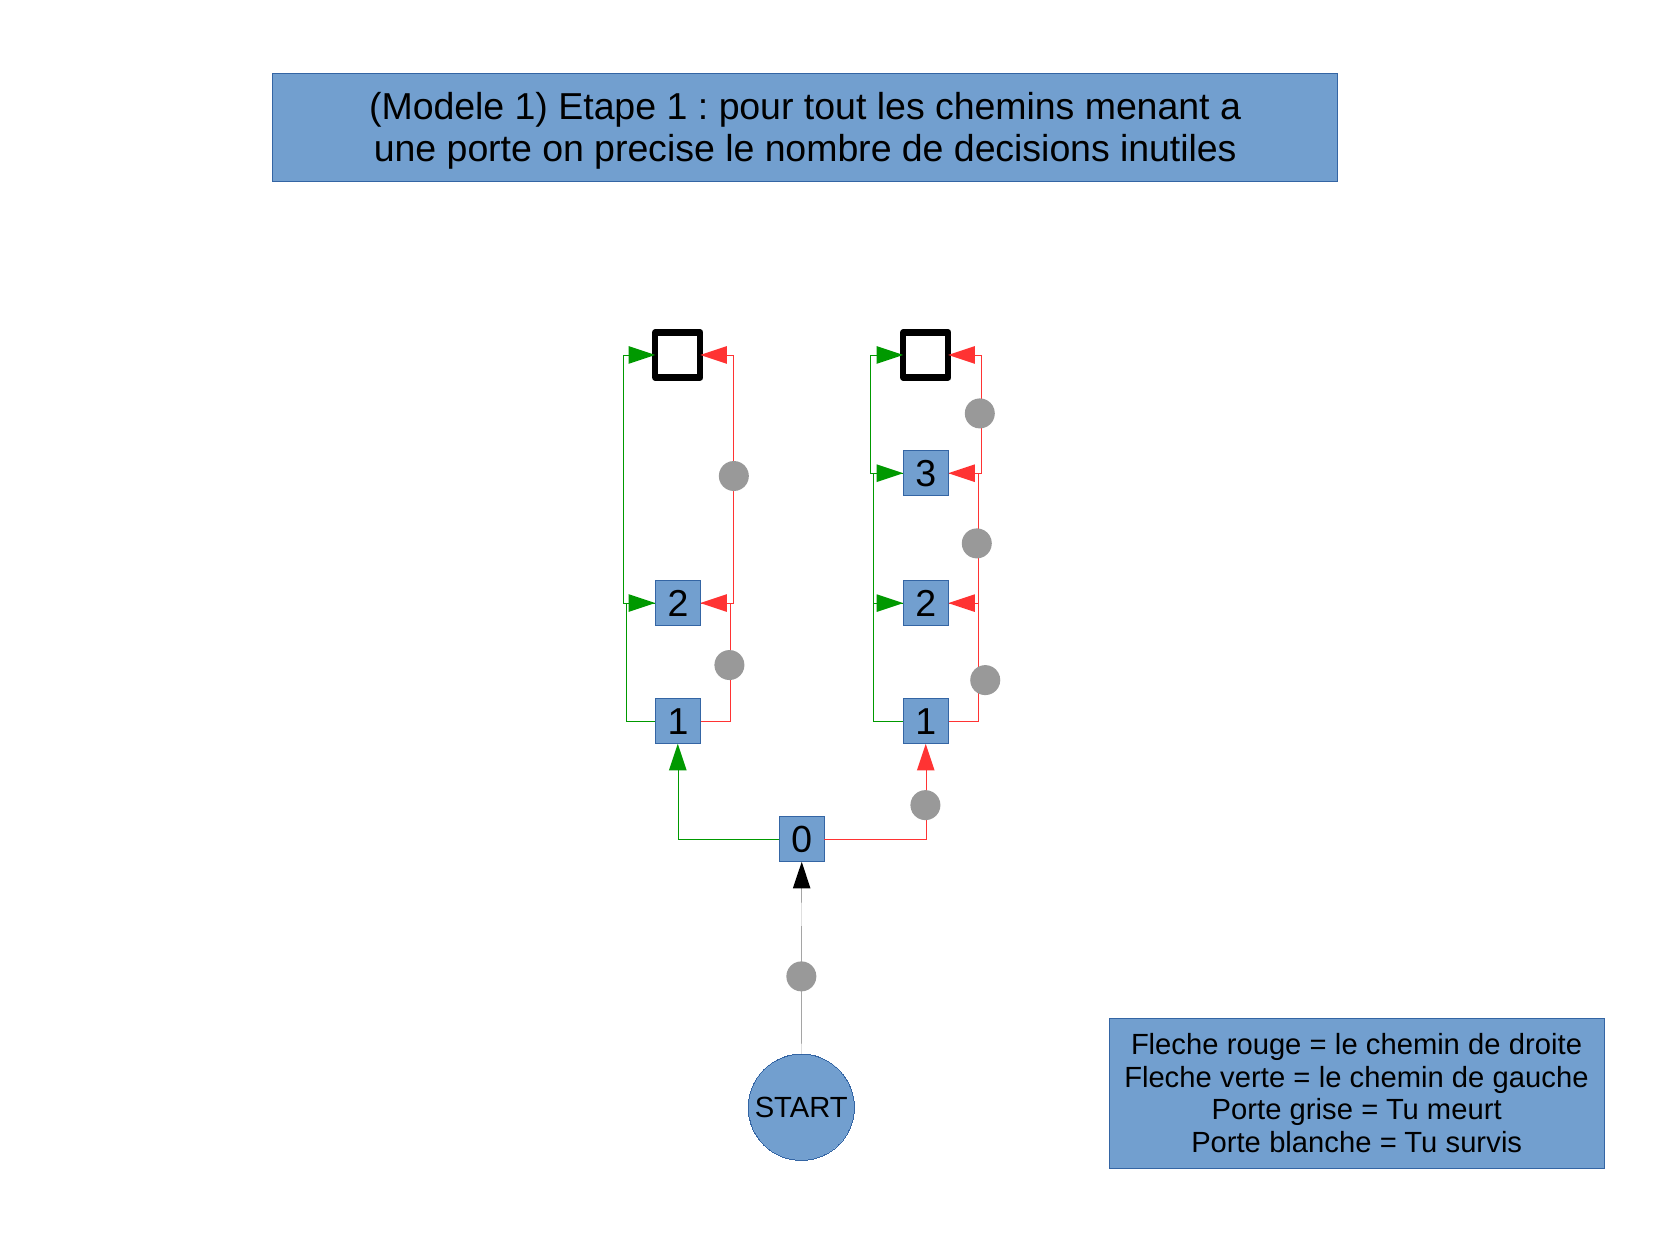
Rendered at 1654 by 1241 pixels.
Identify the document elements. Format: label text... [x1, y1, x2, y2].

text_box [961, 528, 992, 559]
text_box [970, 665, 1001, 696]
text_box [964, 398, 995, 429]
text_box [718, 460, 749, 492]
text_box 3 [903, 450, 949, 496]
text_box [714, 650, 745, 681]
text_box 0 [779, 816, 825, 862]
text_box START [748, 1054, 855, 1161]
text_box 1 [903, 698, 949, 744]
text_box [655, 332, 701, 378]
text_box Fleche rouge = le chemin de droite Fleche verte = le chemin de gauche Porte grise = Tu meurt Porte blanche = Tu survis [1109, 1018, 1605, 1169]
text_box [910, 790, 941, 821]
text_box 2 [903, 580, 949, 626]
text_box 2 [655, 580, 701, 626]
text_box 1 [655, 698, 701, 744]
text_box [786, 961, 817, 992]
text_box [903, 332, 949, 378]
text_box (Modele 1) Etape 1 : pour tout les chemins menant a une porte on precise le nombre de decisions inutiles [272, 73, 1338, 182]
